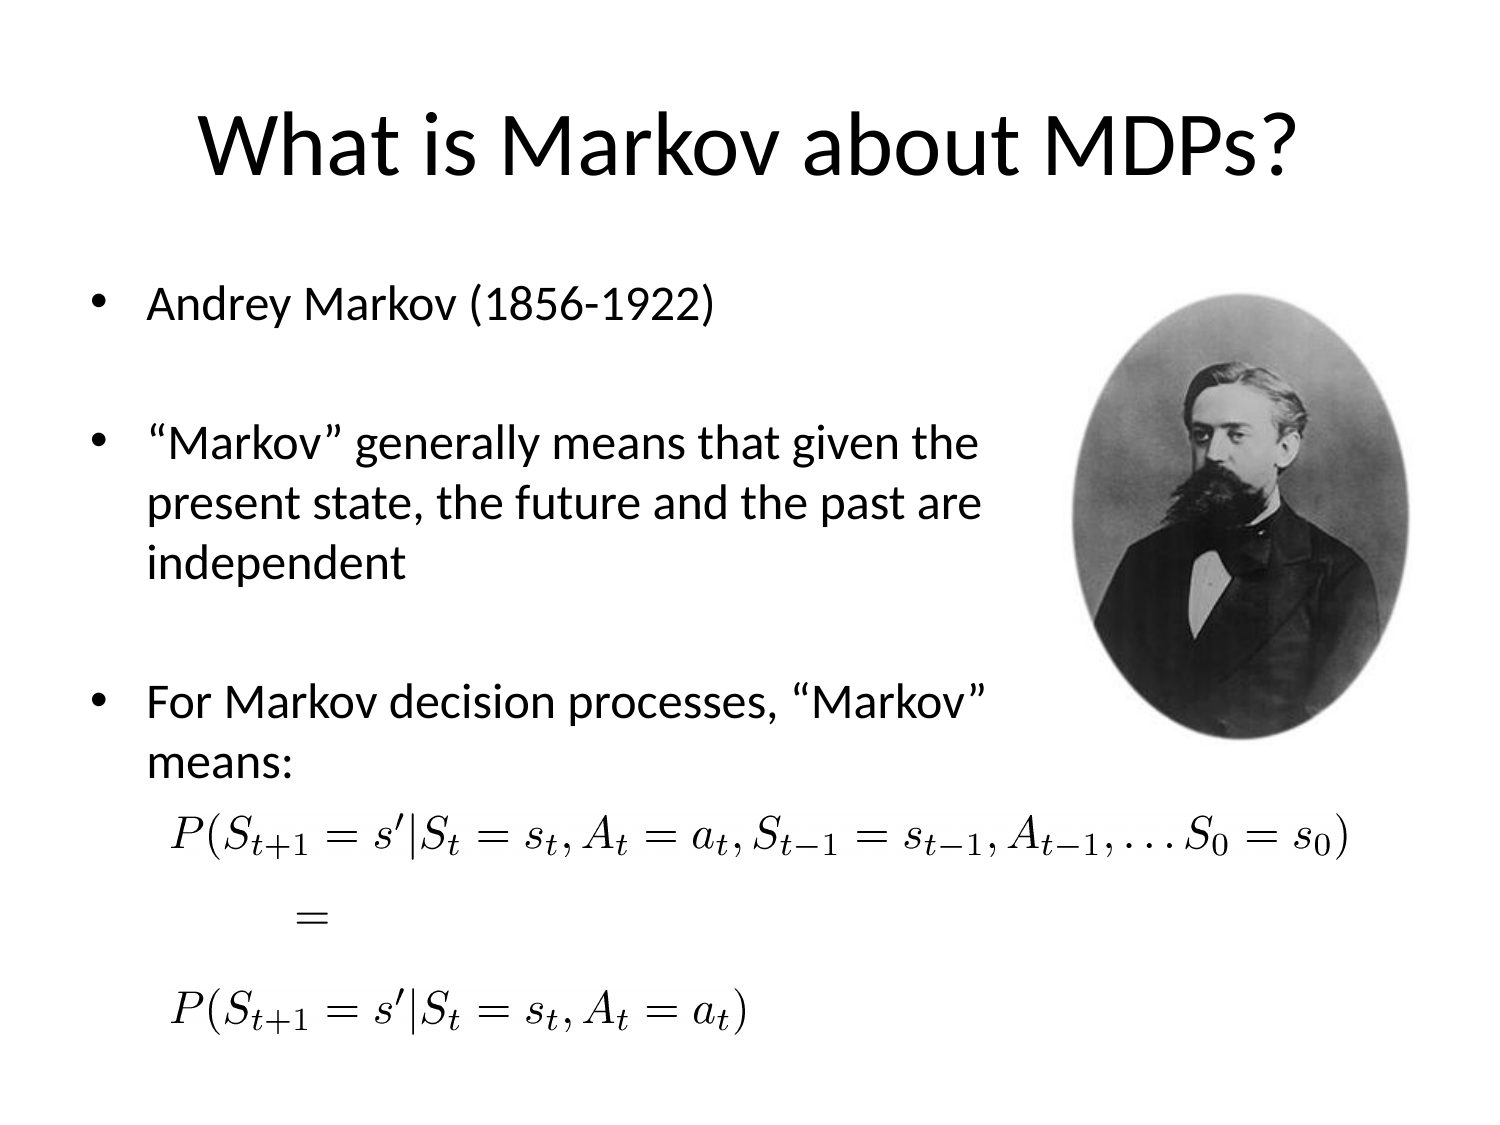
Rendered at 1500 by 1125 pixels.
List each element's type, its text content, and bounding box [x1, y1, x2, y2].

picture [295, 912, 328, 926]
picture [170, 987, 745, 1038]
list Andrey Markov (1856-1922) “Markov” generally means that given the present state, the future and the past are independent For Markov decision processes, “Markov” means: [75, 262, 1050, 1005]
picture [170, 812, 1350, 863]
picture [1062, 287, 1415, 746]
title What is Markov about MDPs? [75, 45, 1425, 233]
